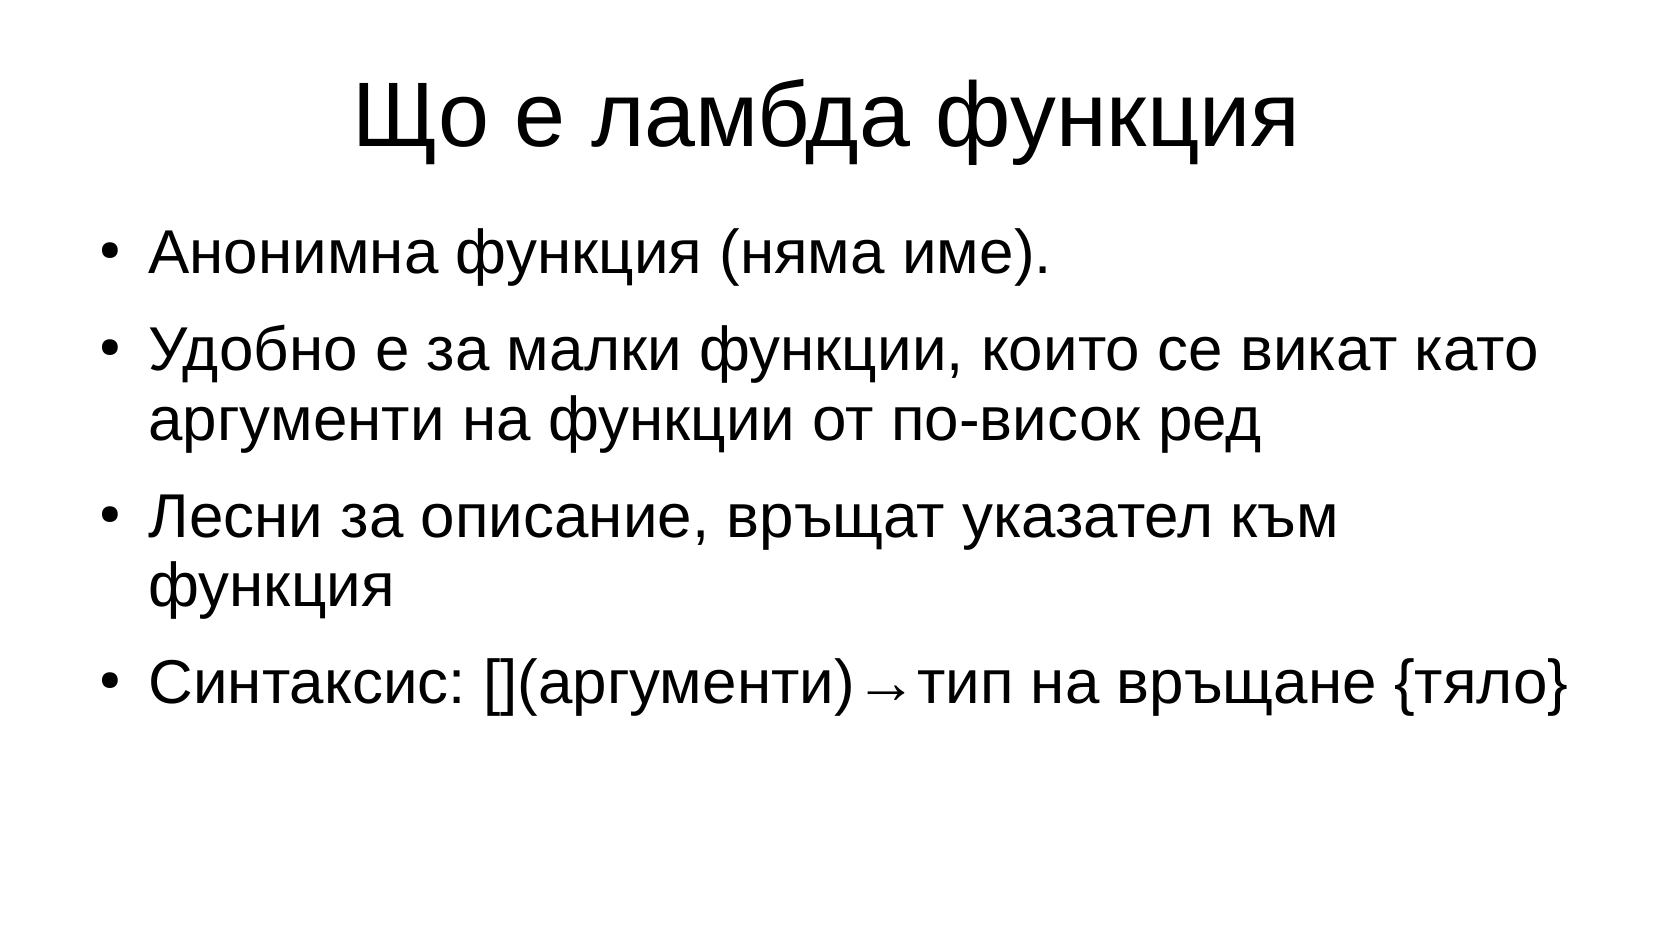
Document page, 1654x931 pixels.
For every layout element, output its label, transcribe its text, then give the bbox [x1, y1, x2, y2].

list Анонимна функция (няма име). Удобно е за малки функции, които се викат като аргументи на функции от по-висок ред Лесни за описание, връщат указател към функция Синтаксис: [](аргументи)→тип на връщане {тяло} [82, 217, 1571, 758]
title Що е ламбда функция [82, 37, 1571, 193]
